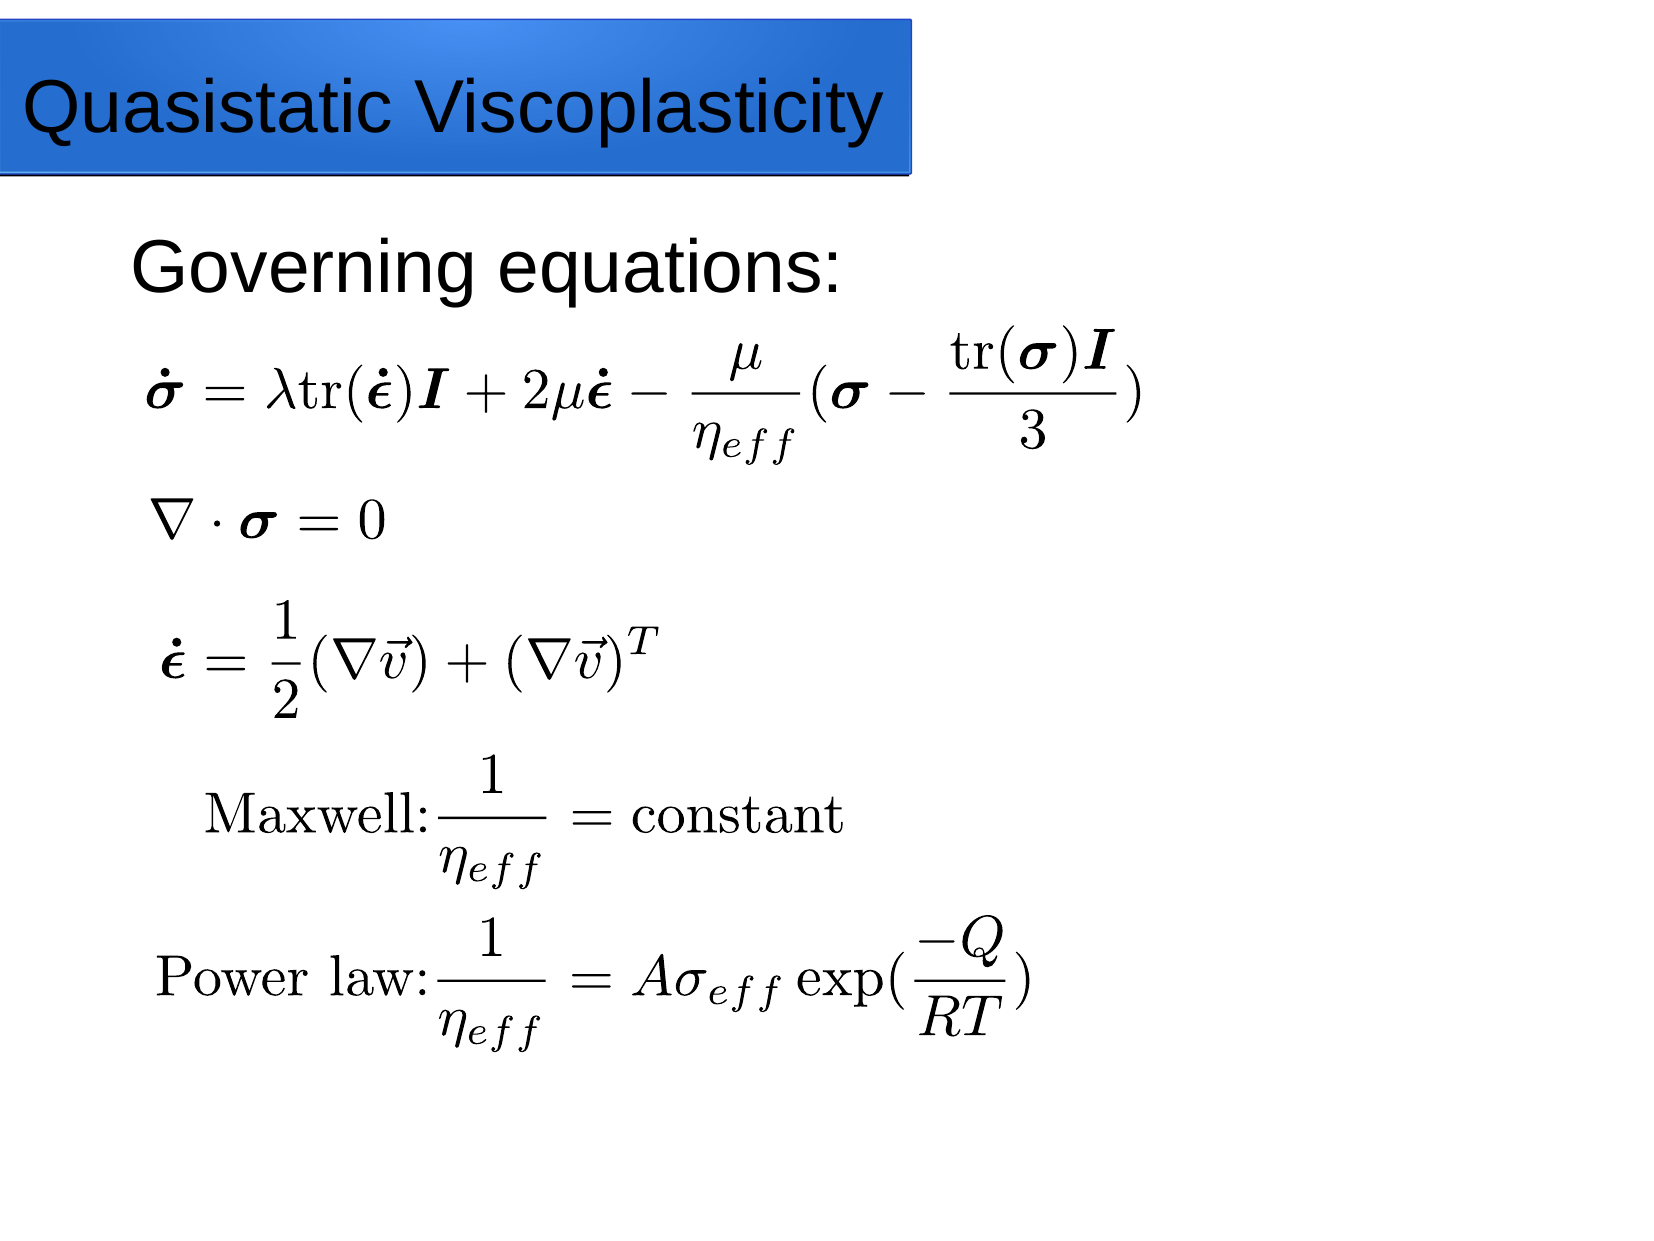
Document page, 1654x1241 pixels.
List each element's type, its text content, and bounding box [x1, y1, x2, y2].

title Quasistatic Viscoplasticity [22, 47, 886, 166]
text_box [154, 945, 1036, 1053]
list Governing equations: [60, 225, 1549, 945]
